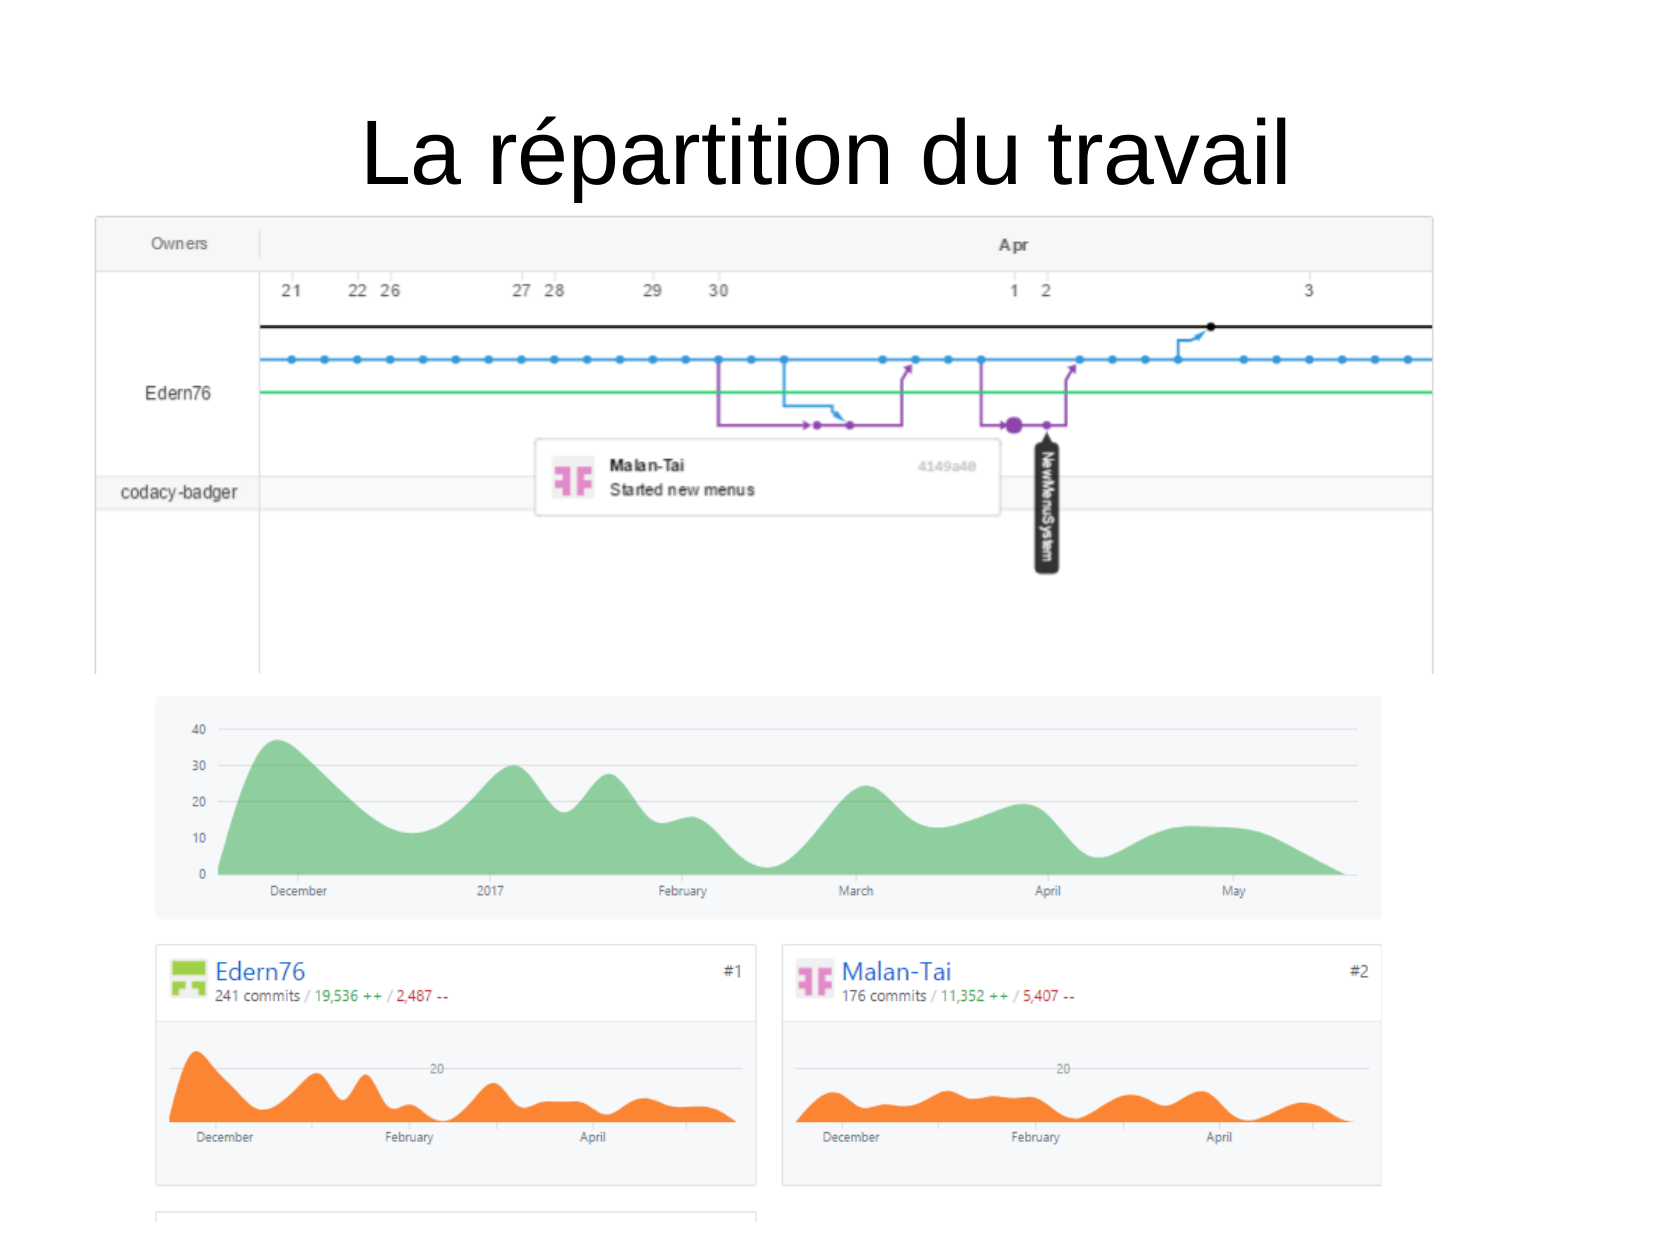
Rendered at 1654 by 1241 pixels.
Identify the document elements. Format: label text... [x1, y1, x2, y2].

picture [82, 204, 1453, 674]
title La répartition du travail [82, 49, 1571, 257]
picture [141, 696, 1382, 1222]
